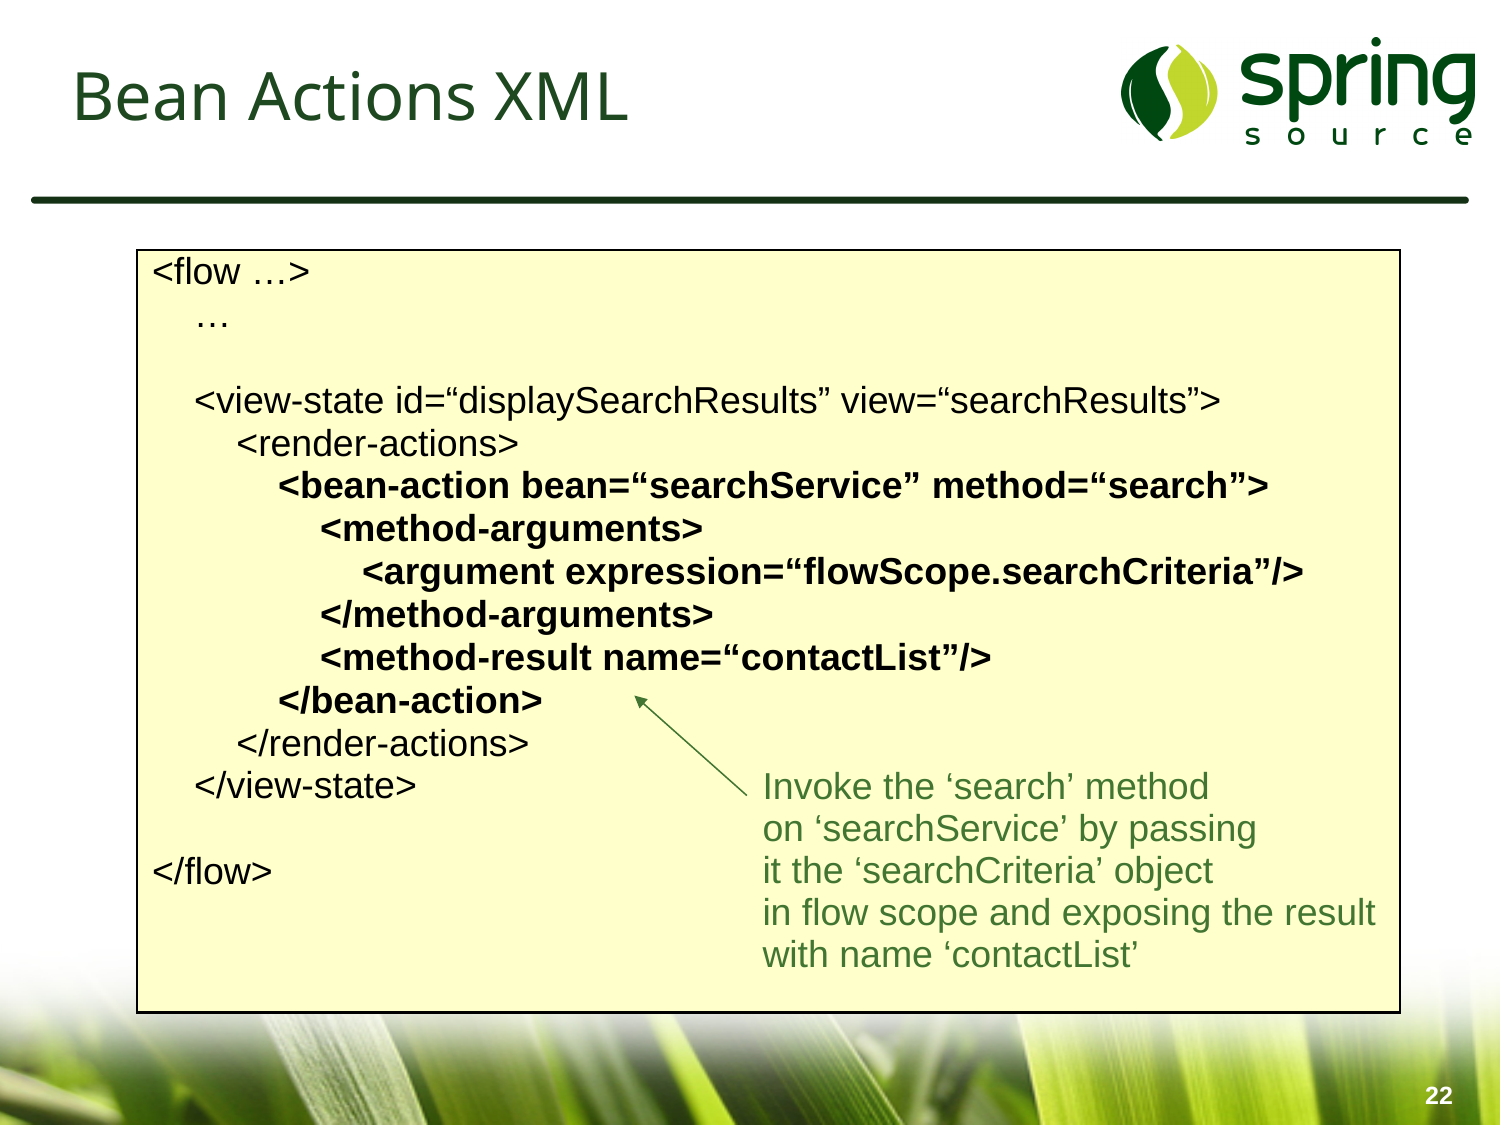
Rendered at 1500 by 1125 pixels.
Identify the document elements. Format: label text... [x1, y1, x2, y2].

text_box Invoke the ‘search’ method on ‘searchService’ by passing it the ‘searchCriteria’ object in flow scope and exposing the result with name ‘contactList’ [747, 758, 1392, 984]
title Bean Actions XML [56, 13, 1089, 176]
picture [1121, 37, 1475, 145]
text_box <flow …> … <view-state id=“displaySearchResults” view=“searchResults”> <render-actions> <bean-action bean=“searchService” method=“search”> <method-arguments> <argument expression=“flowScope.searchCriteria”/> </method-arguments> <method-result name=“contactList”/> </bean-action> </render-actions> </view-state> </flow> [137, 249, 1400, 1013]
picture [0, 944, 1500, 1125]
